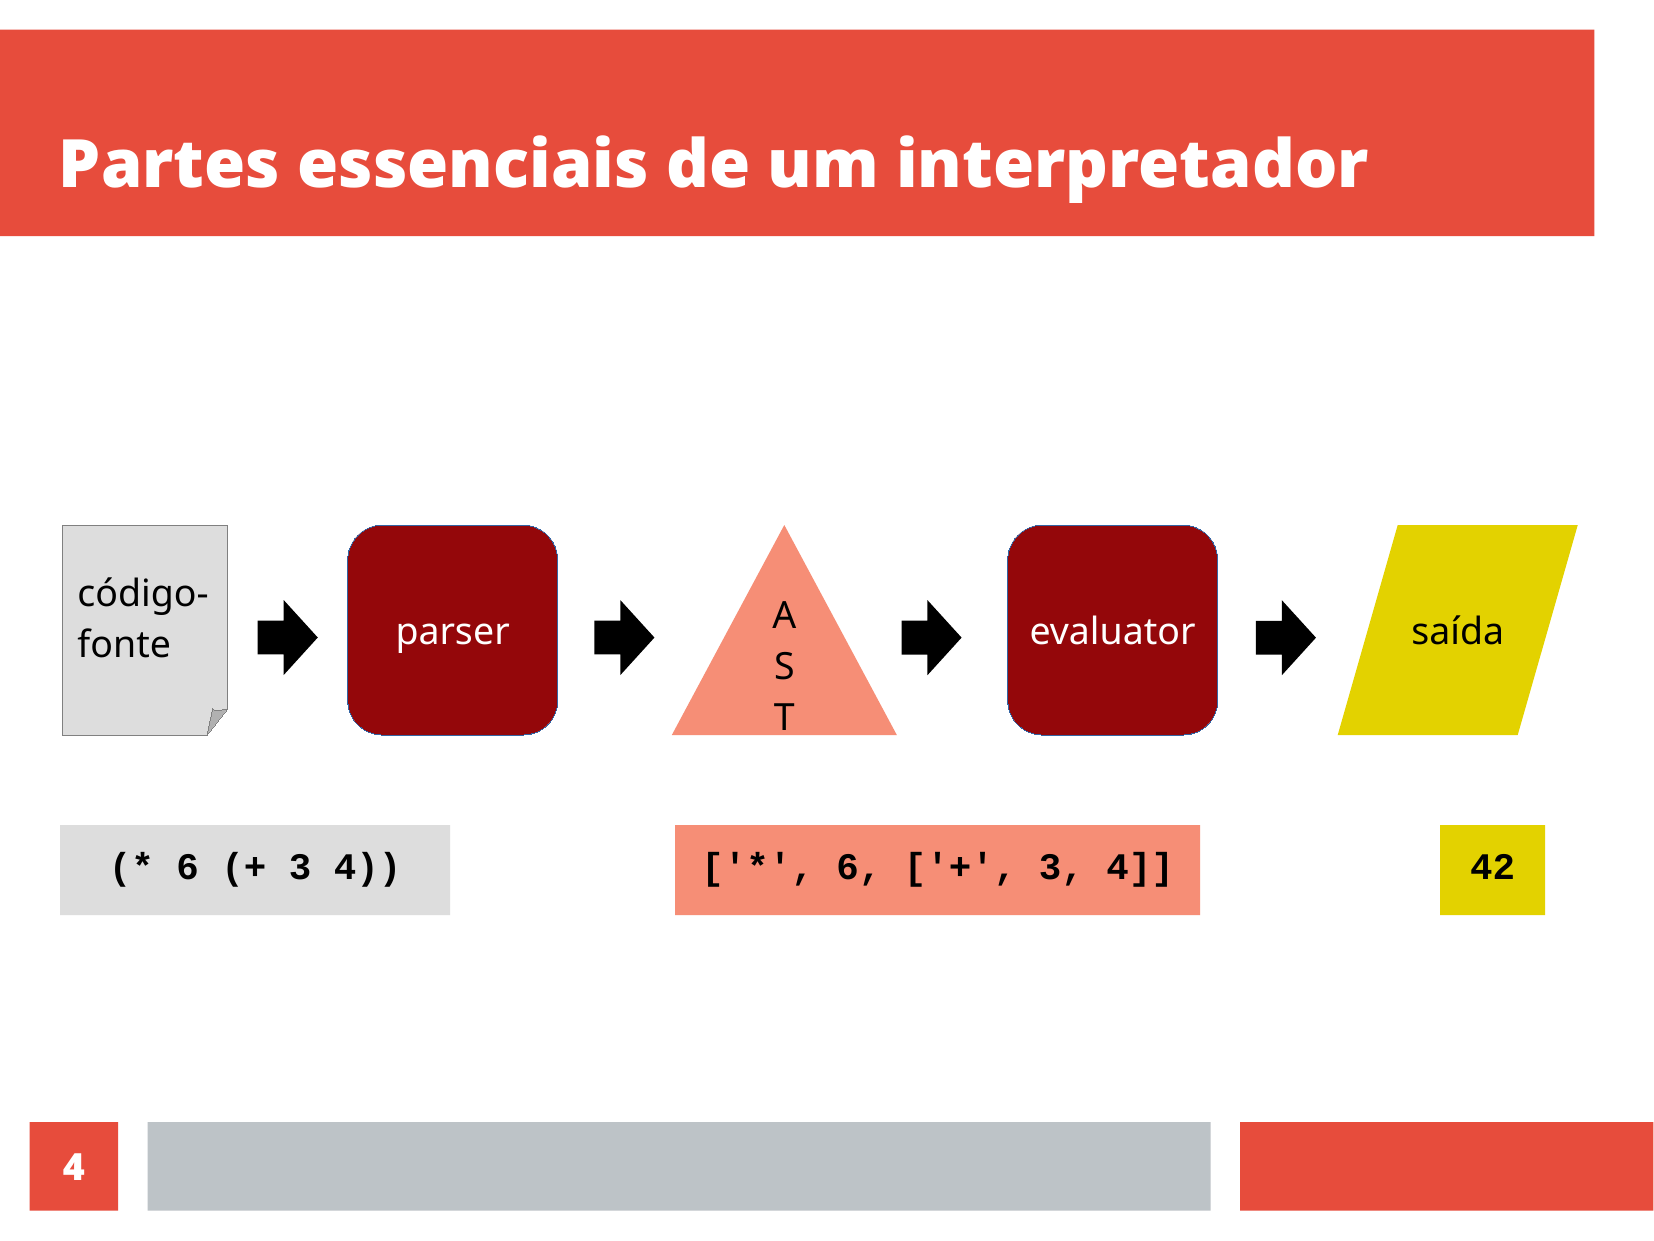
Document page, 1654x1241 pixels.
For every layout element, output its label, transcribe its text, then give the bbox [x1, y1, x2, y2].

text_box A S T [671, 525, 897, 736]
title Partes essenciais de um interpretador [59, 59, 1595, 207]
text_box [1255, 600, 1316, 676]
text_box [901, 600, 962, 676]
text_box saída [1337, 525, 1578, 736]
text_box ['*', 6, ['+', 3, 4]] [675, 825, 1201, 916]
text_box 42 [1440, 825, 1546, 916]
text_box parser [347, 525, 558, 736]
text_box [257, 600, 318, 676]
text_box evaluator [1007, 525, 1218, 736]
text_box código- fonte [62, 525, 228, 736]
text_box [594, 600, 655, 676]
text_box (* 6 (+ 3 4)) [60, 825, 451, 916]
